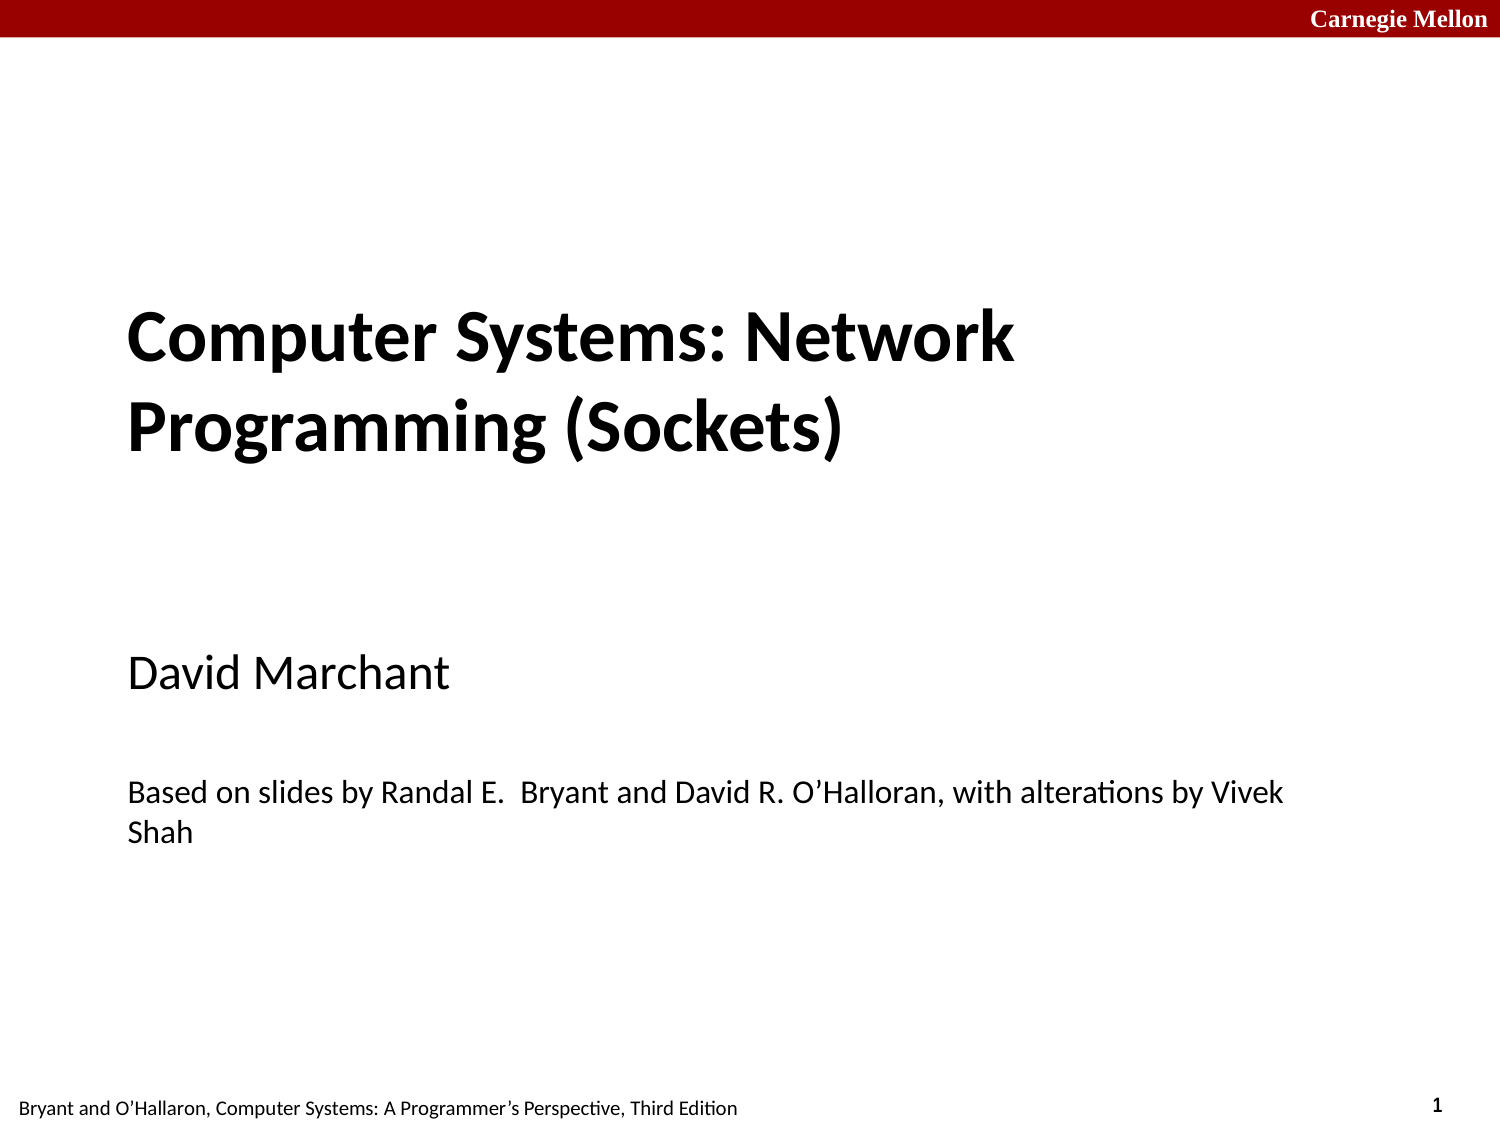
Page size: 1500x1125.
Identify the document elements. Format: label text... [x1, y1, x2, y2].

title Computer Systems: Network Programming (Sockets) [112, 280, 1388, 563]
subtitle David Marchant Based on slides by Randal E. Bryant and David R. O’Halloran, with alterations by Vivek Shah [112, 631, 1373, 920]
